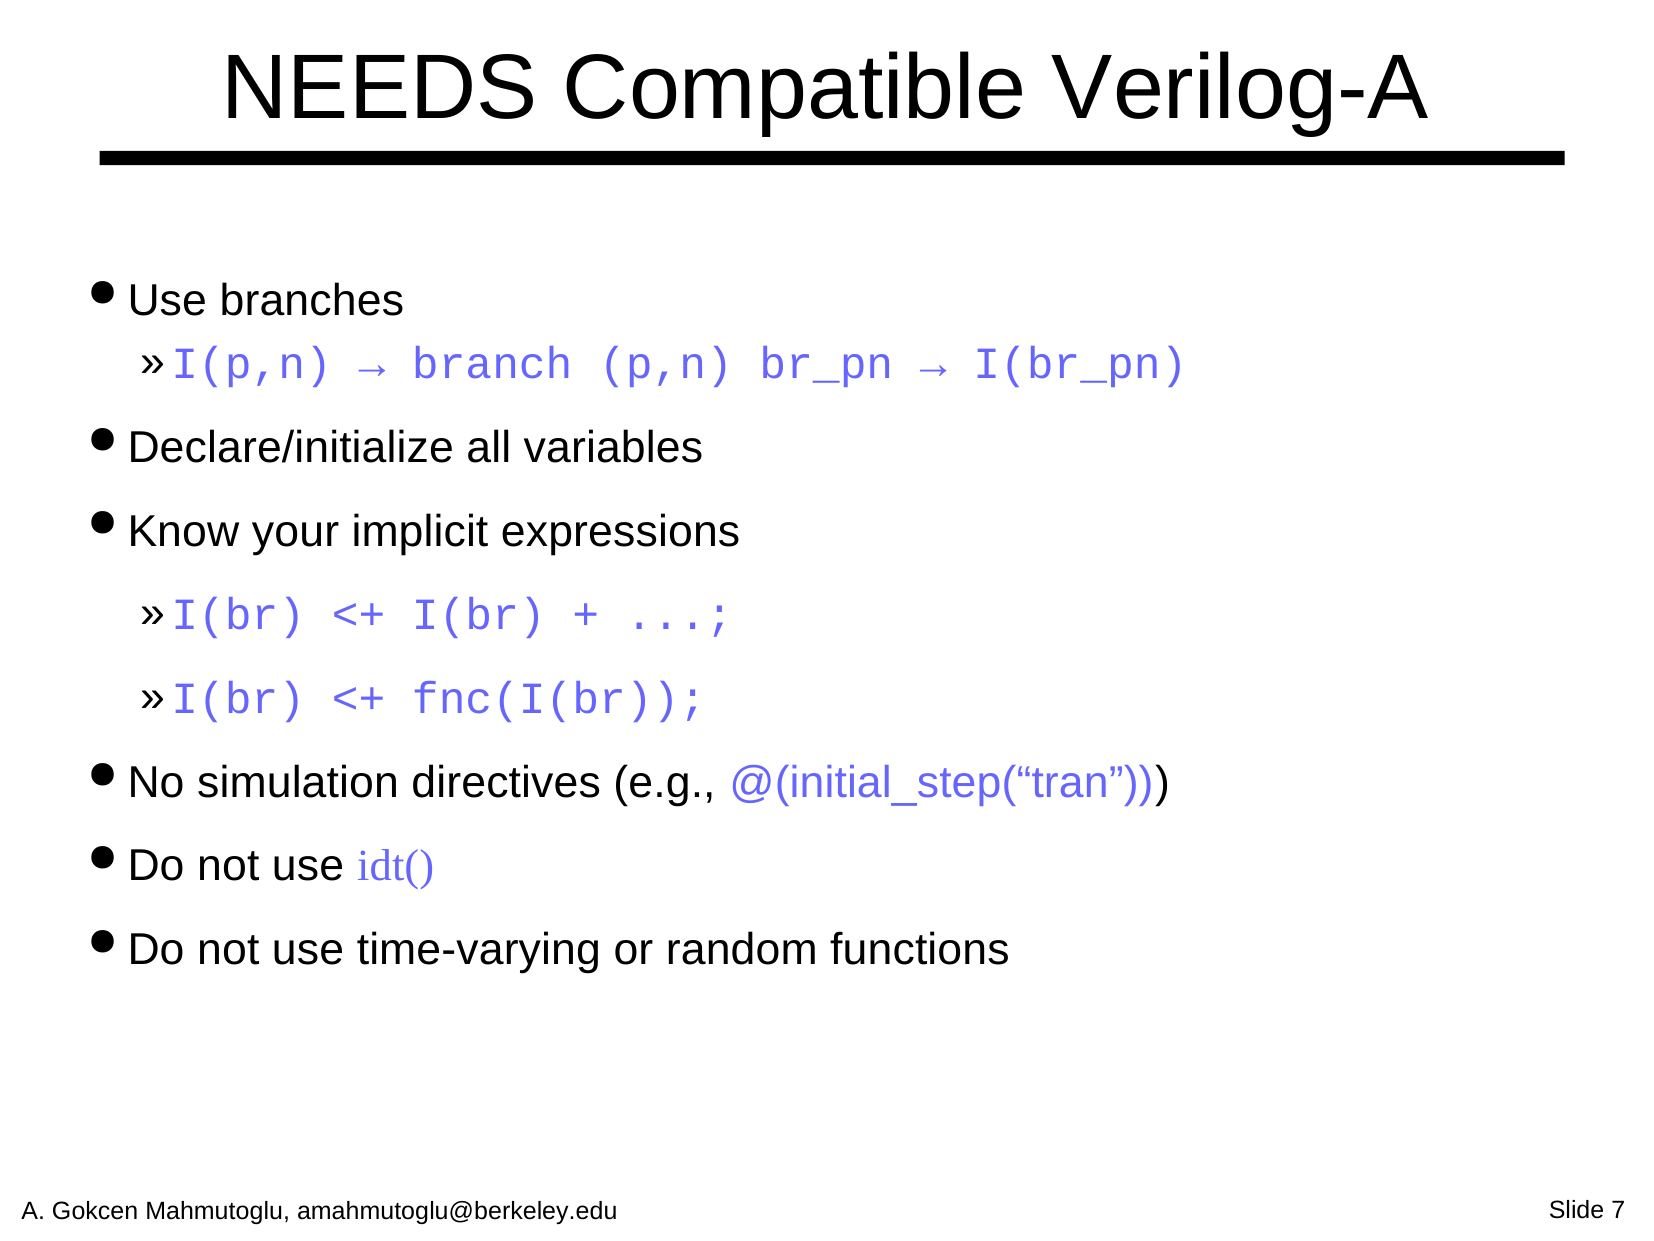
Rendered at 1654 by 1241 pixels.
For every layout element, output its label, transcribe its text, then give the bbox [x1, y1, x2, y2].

list Use branches I(p,n) → branch (p,n) br_pn → I(br_pn) Declare/initialize all variables Know your implicit expressions I(br) <+ I(br) + ...; I(br) <+ fnc(I(br)); No simulation directives (e.g., @(initial_step(“tran”))) Do not use idt() Do not use time-varying or random functions [75, 263, 1578, 983]
title NEEDS Compatible Verilog-A [75, 26, 1578, 137]
